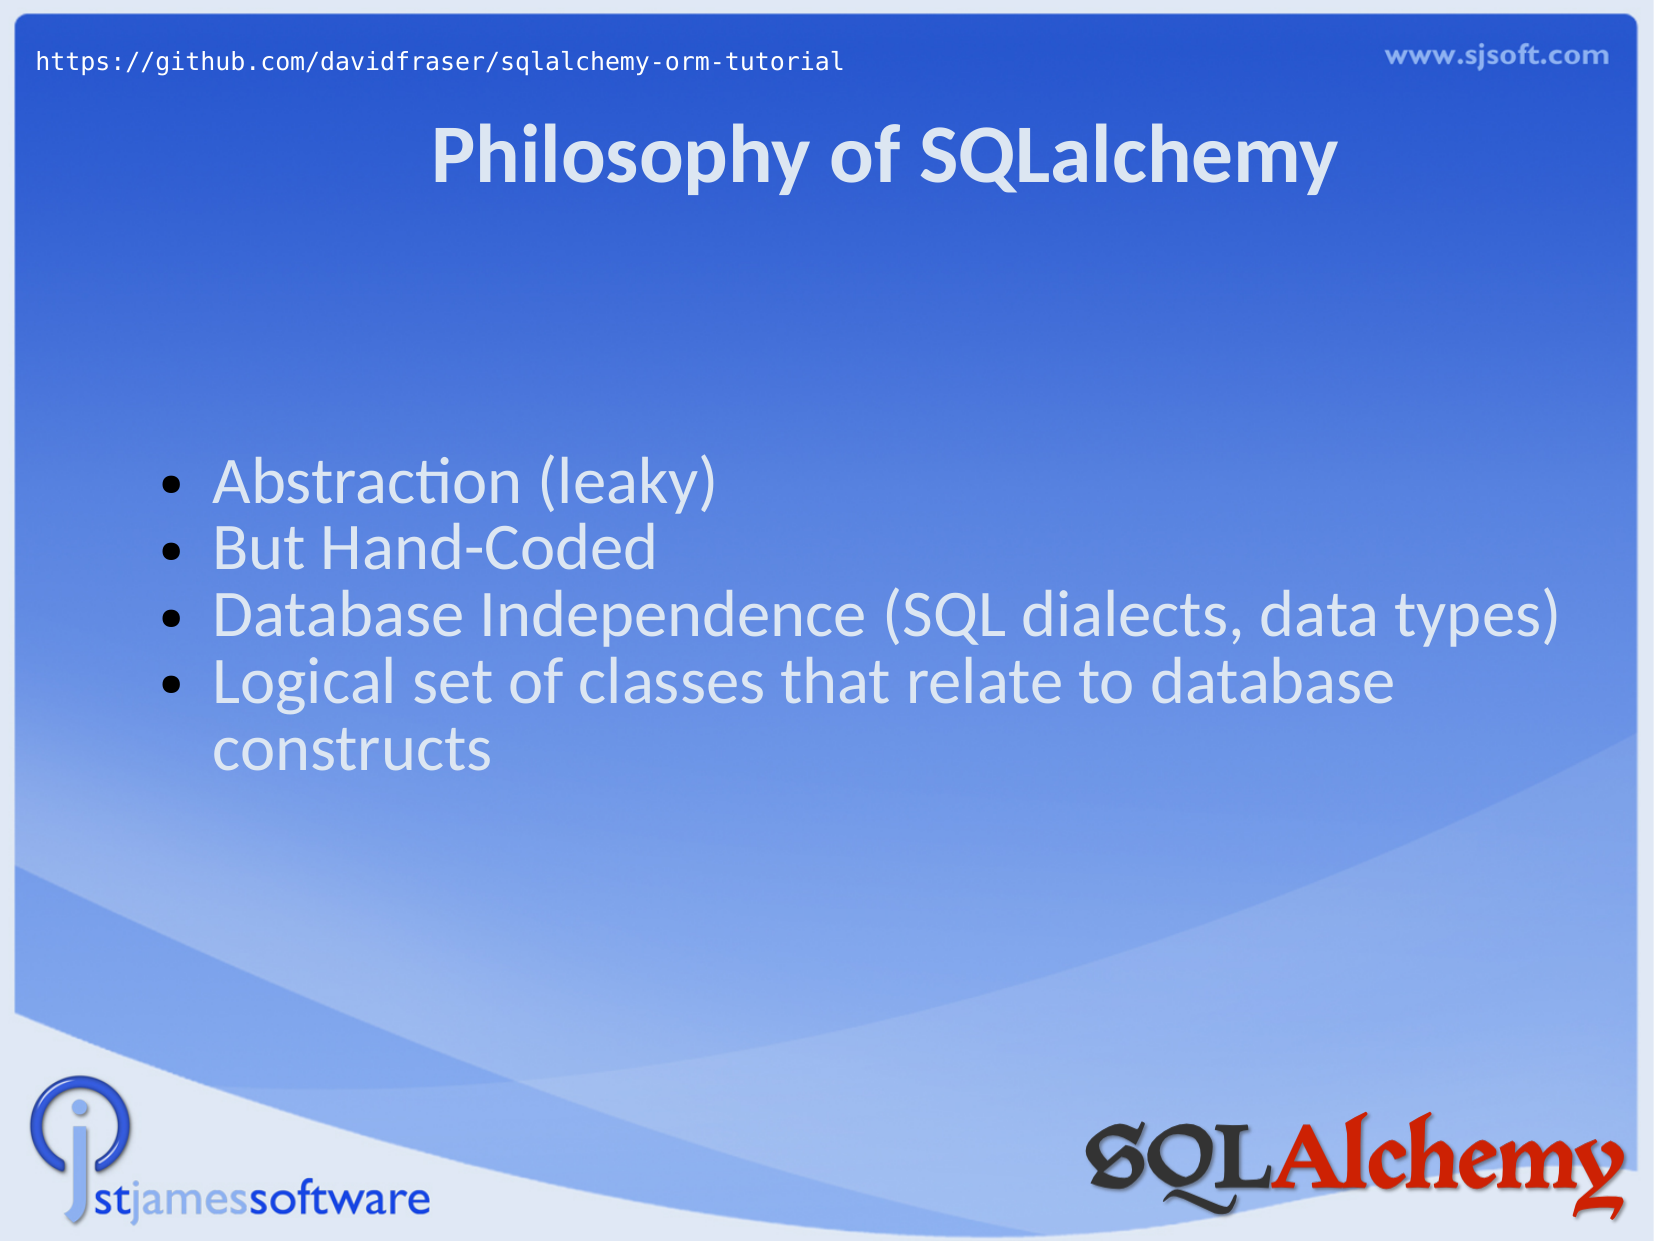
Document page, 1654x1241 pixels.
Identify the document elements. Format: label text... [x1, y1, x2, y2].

title Philosophy of SQLalchemy [141, 111, 1630, 213]
subtitle Abstraction (leaky) But Hand-Coded Database Independence (SQL dialects, data types) Logical set of classes that relate to database constructs [141, 416, 1630, 824]
picture [0, 0, 1654, 1241]
